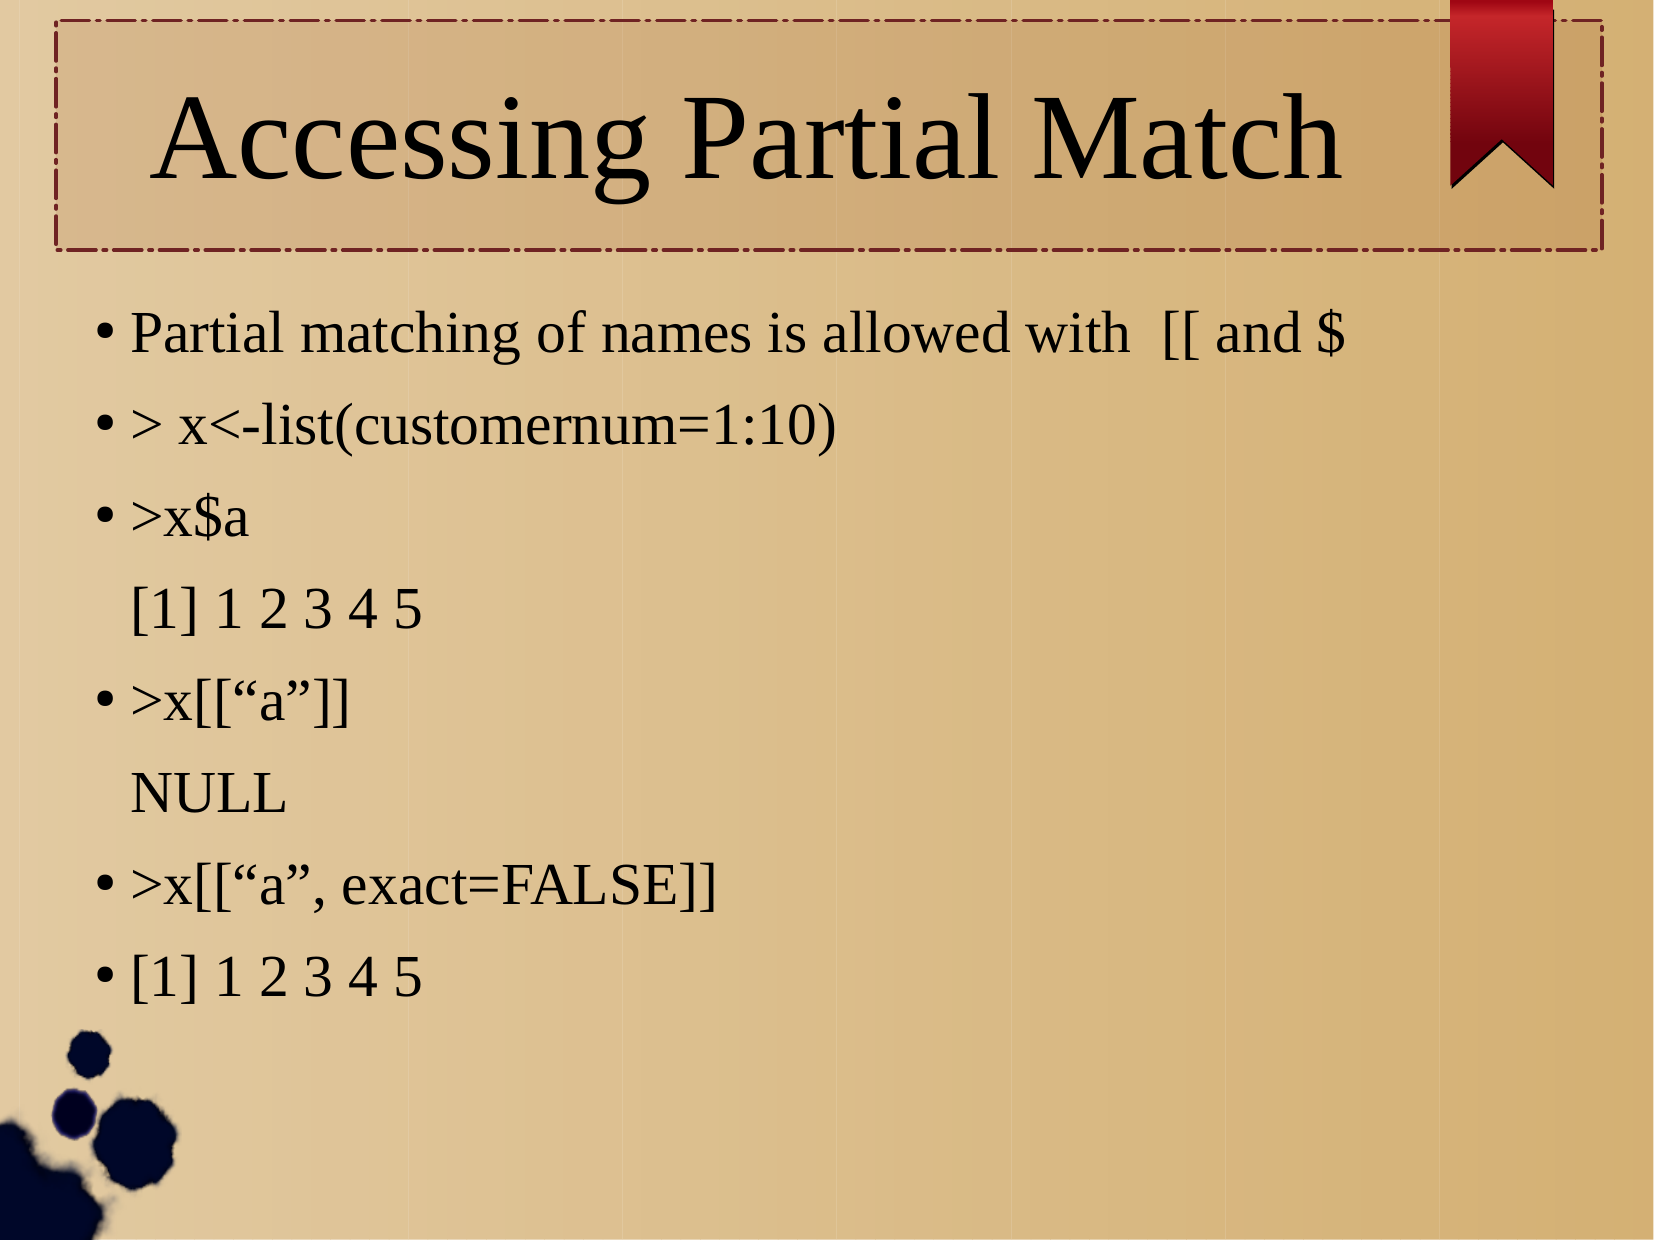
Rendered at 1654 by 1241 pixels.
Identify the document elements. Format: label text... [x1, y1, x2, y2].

list Partial matching of names is allowed with [[ and $ > x<-list(customernum=1:10) >x$a [1] 1 2 3 4 5 >x[[“a”]] NULL >x[[“a”, exact=FALSE]] [1] 1 2 3 4 5 [82, 299, 1571, 1019]
title Accessing Partial Match [82, 47, 1412, 229]
